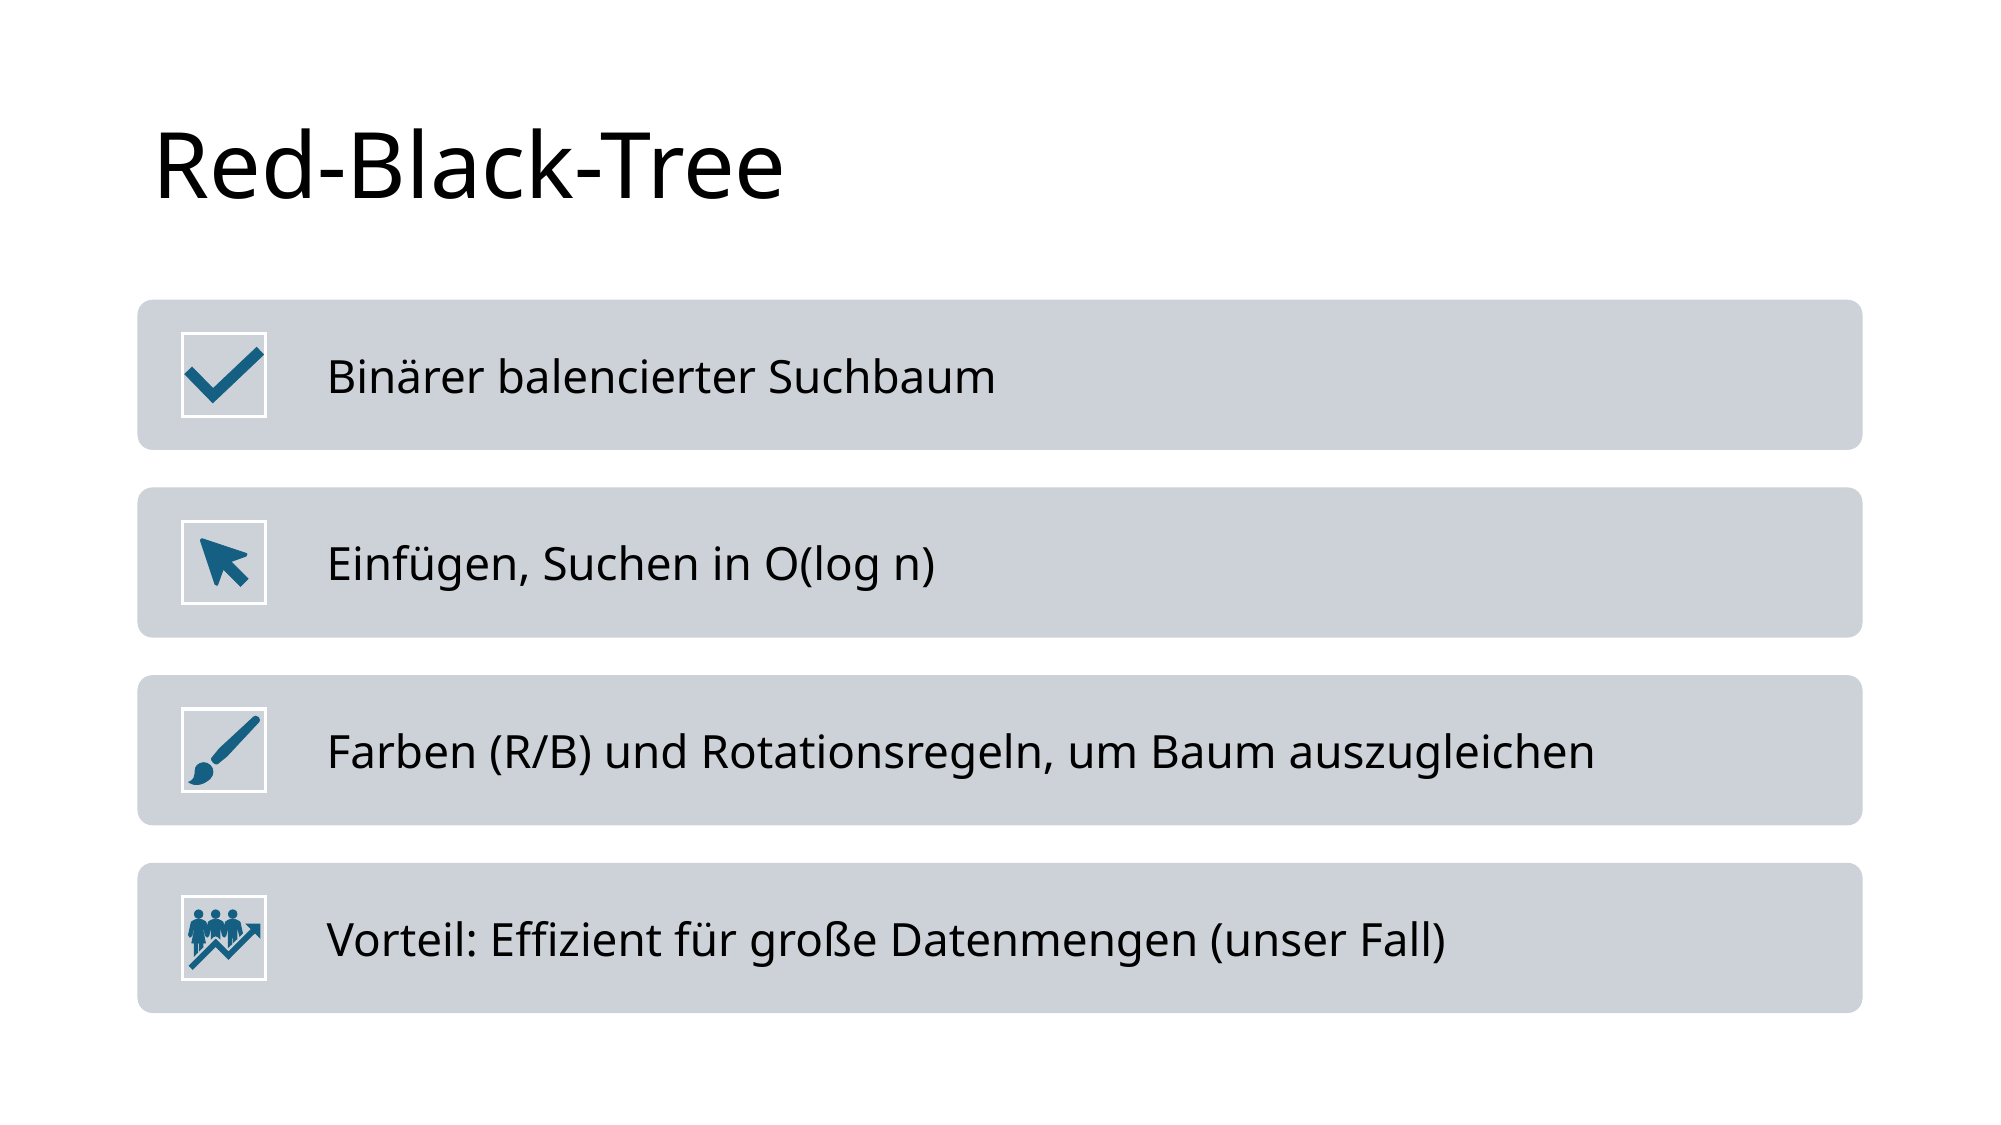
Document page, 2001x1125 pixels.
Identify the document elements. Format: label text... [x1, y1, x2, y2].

text_box Einfügen, Suchen in O(log n) [310, 487, 1863, 638]
text_box Vorteil: Effizient für große Datenmengen (unser Fall) [310, 862, 1863, 1014]
text_box [137, 299, 310, 450]
text_box [137, 862, 310, 1014]
text_box Binärer balencierter Suchbaum [310, 299, 1863, 450]
text_box Farben (R/B) und Rotationsregeln, um Baum auszugleichen [310, 675, 1863, 826]
title Red-Black-Tree [137, 59, 1863, 278]
text_box [137, 487, 310, 638]
text_box [137, 675, 310, 826]
